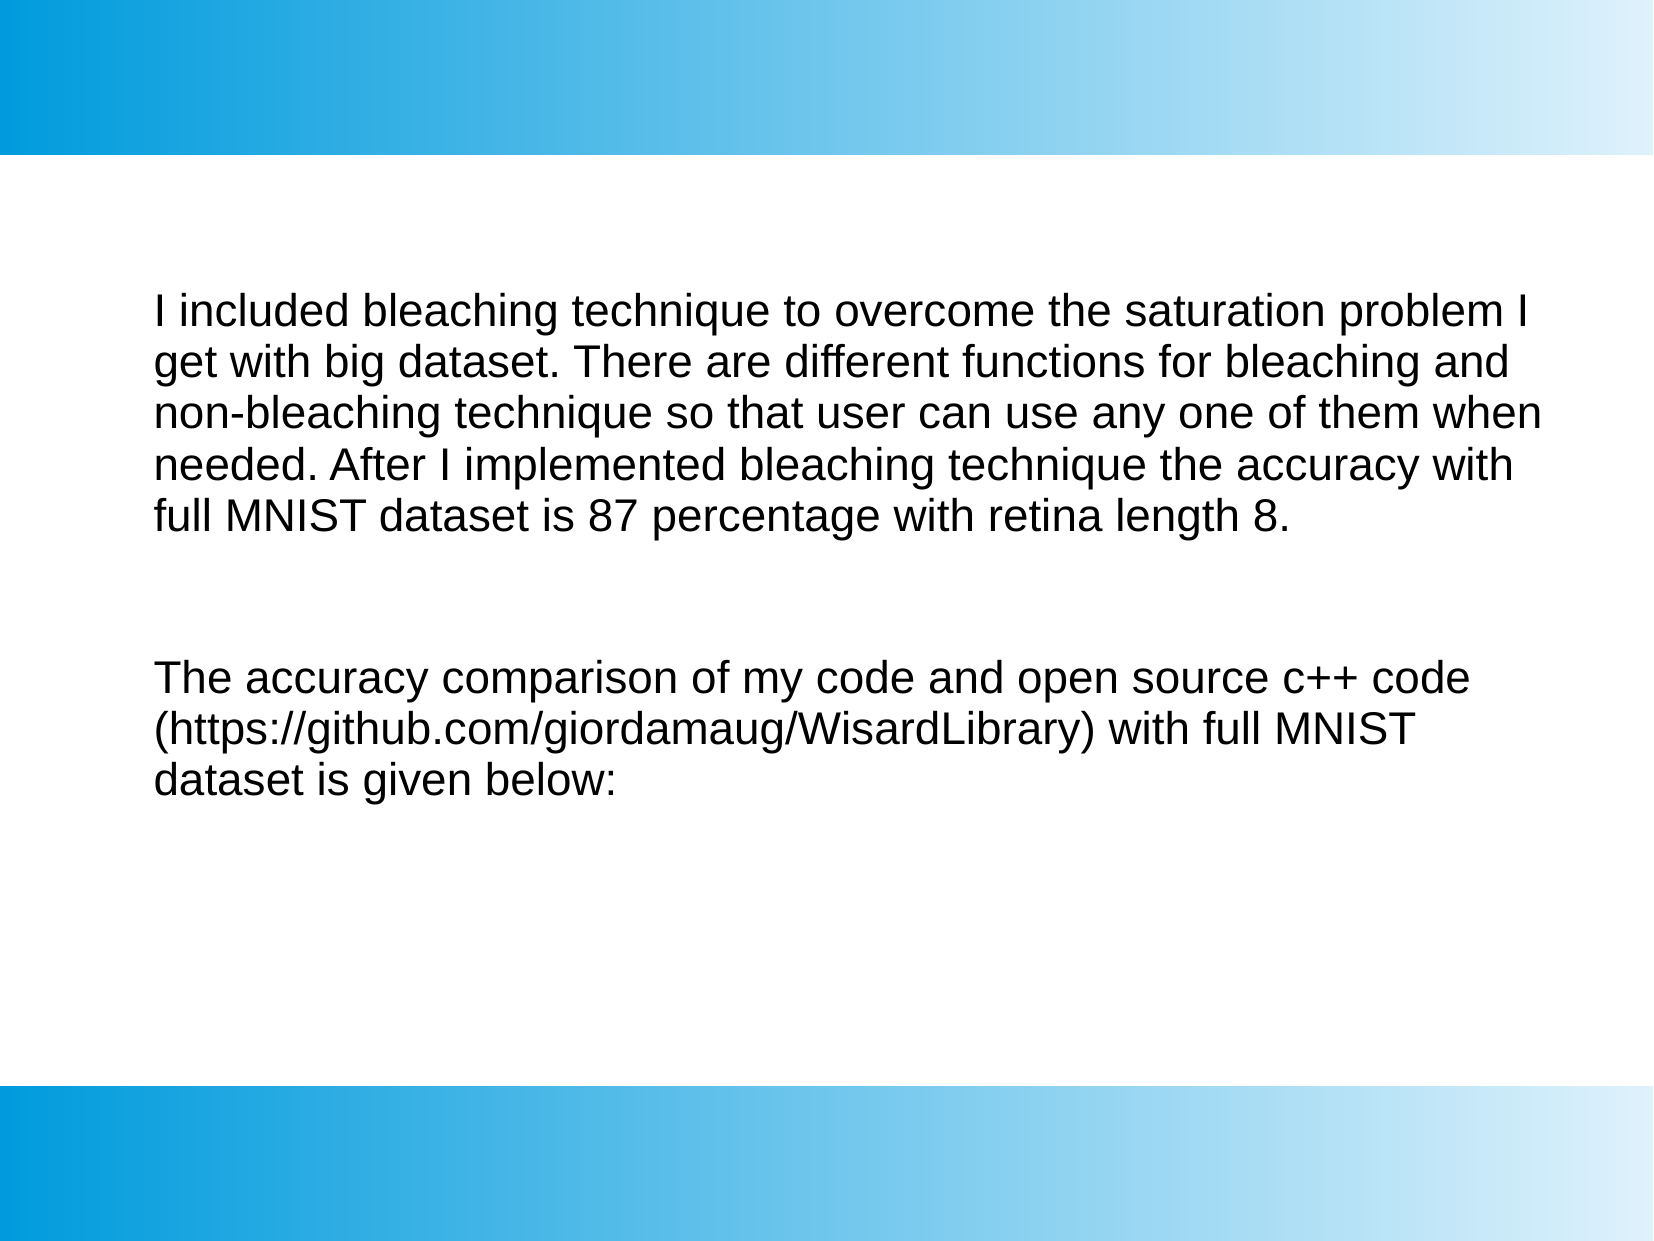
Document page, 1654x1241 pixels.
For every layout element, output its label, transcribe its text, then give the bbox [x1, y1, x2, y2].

list I included bleaching technique to overcome the saturation problem I get with big dataset. There are different functions for bleaching and non-bleaching technique so that user can use any one of them when needed. After I implemented bleaching technique the accuracy with full MNIST dataset is 87 percentage with retina length 8. The accuracy comparison of my code and open source c++ code (https://github.com/giordamaug/WisardLibrary) with full MNIST dataset is given below: [82, 285, 1571, 1005]
